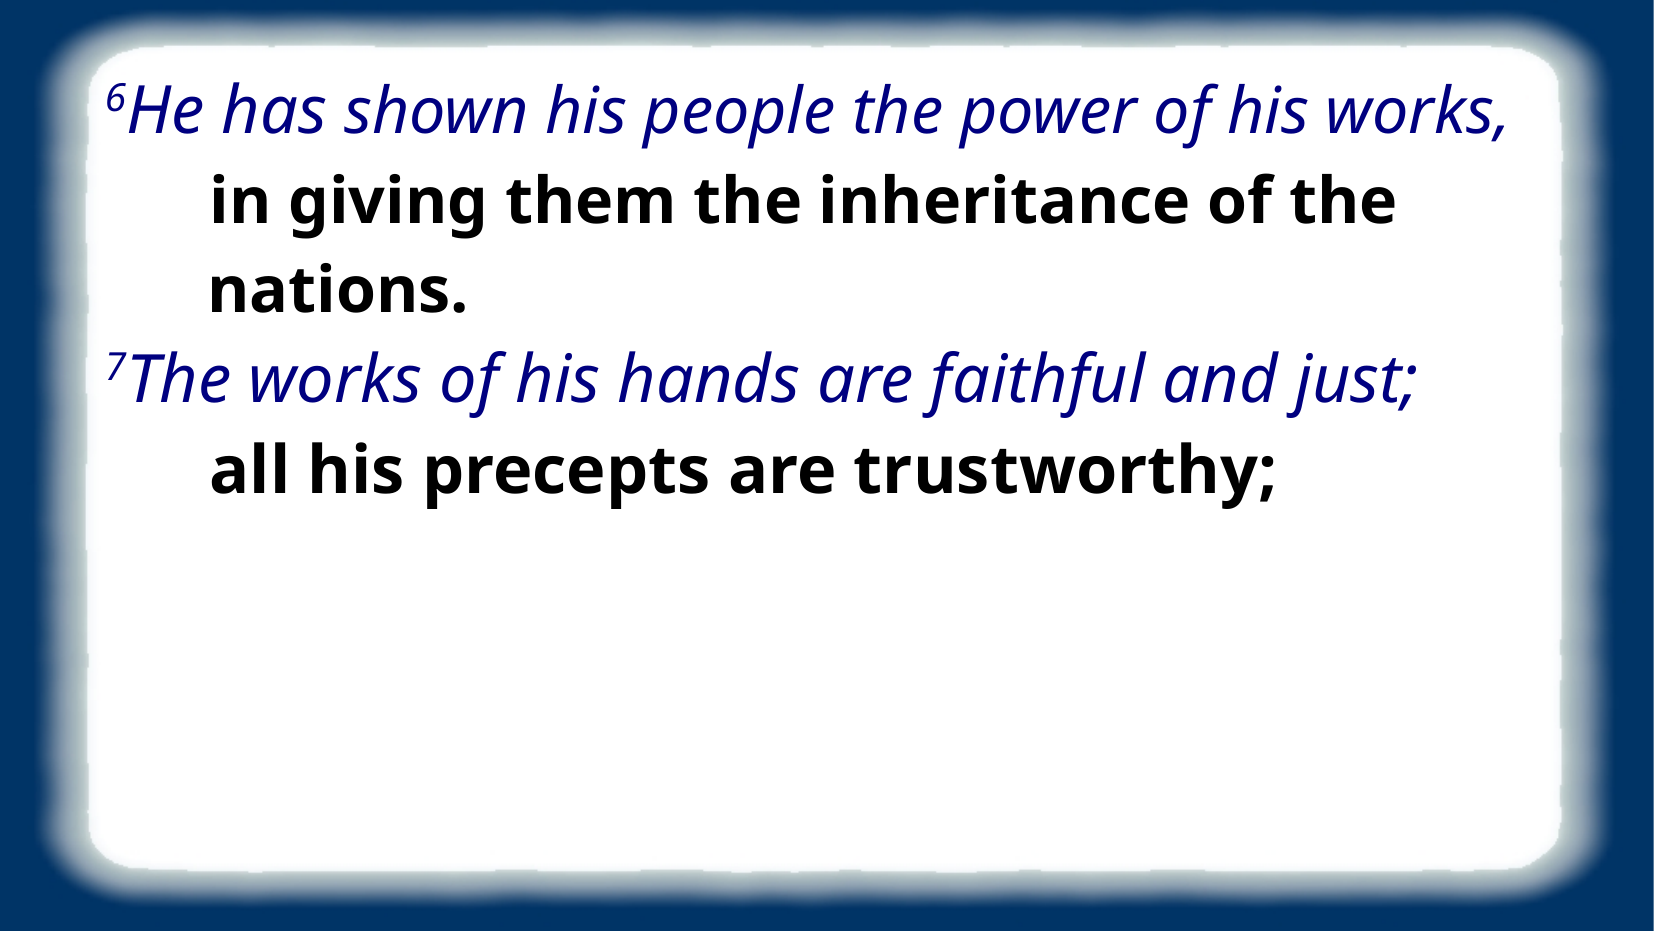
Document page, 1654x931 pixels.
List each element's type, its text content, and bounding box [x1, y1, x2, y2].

text_box 6He has shown his people the power of his works, in giving them the inheritance of the nations. 7The works of his hands are faithful and just; all his precepts are trustworthy; [90, 54, 1546, 511]
picture [0, 0, 1654, 931]
